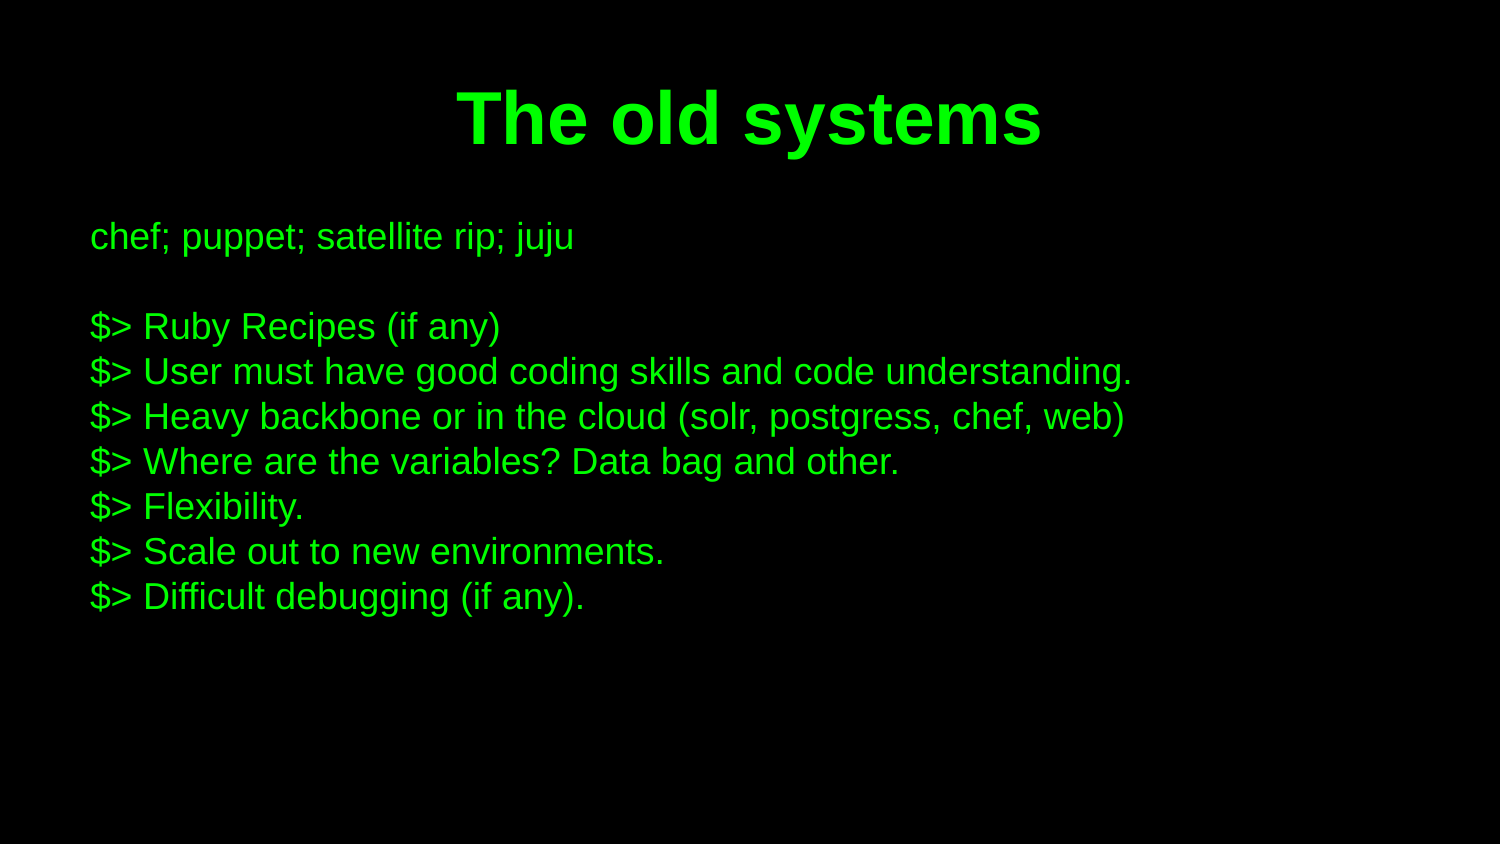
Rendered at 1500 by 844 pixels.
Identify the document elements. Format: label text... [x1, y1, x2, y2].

title The old systems [75, 33, 1425, 175]
list chef; puppet; satellite rip; juju $> Ruby Recipes (if any) $> User must have good coding skills and code understanding. $> Heavy backbone or in the cloud (solr, postgress, chef, web) $> Where are the variables? Data bag and other. $> Flexibility. $> Scale out to new environments. $> Difficult debugging (if any). [75, 196, 1425, 808]
